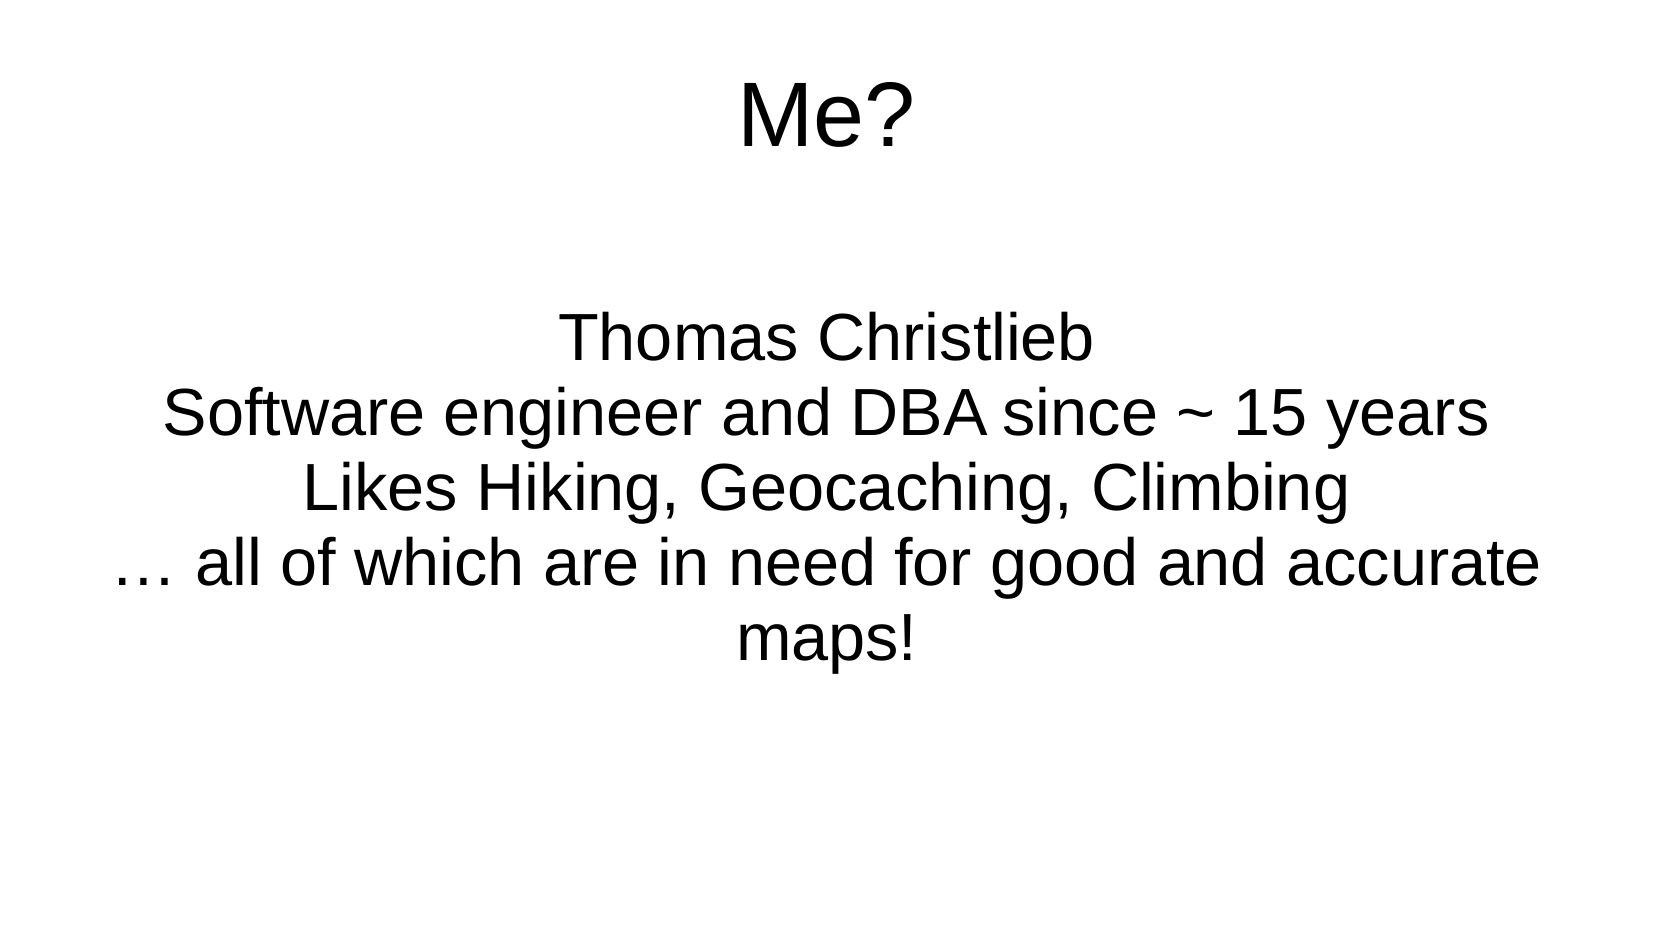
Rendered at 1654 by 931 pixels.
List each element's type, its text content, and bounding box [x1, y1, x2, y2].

title Me? [82, 37, 1571, 193]
subtitle Thomas Christlieb Software engineer and DBA since ~ 15 years Likes Hiking, Geocaching, Climbing … all of which are in need for good and accurate maps! [82, 217, 1571, 758]
